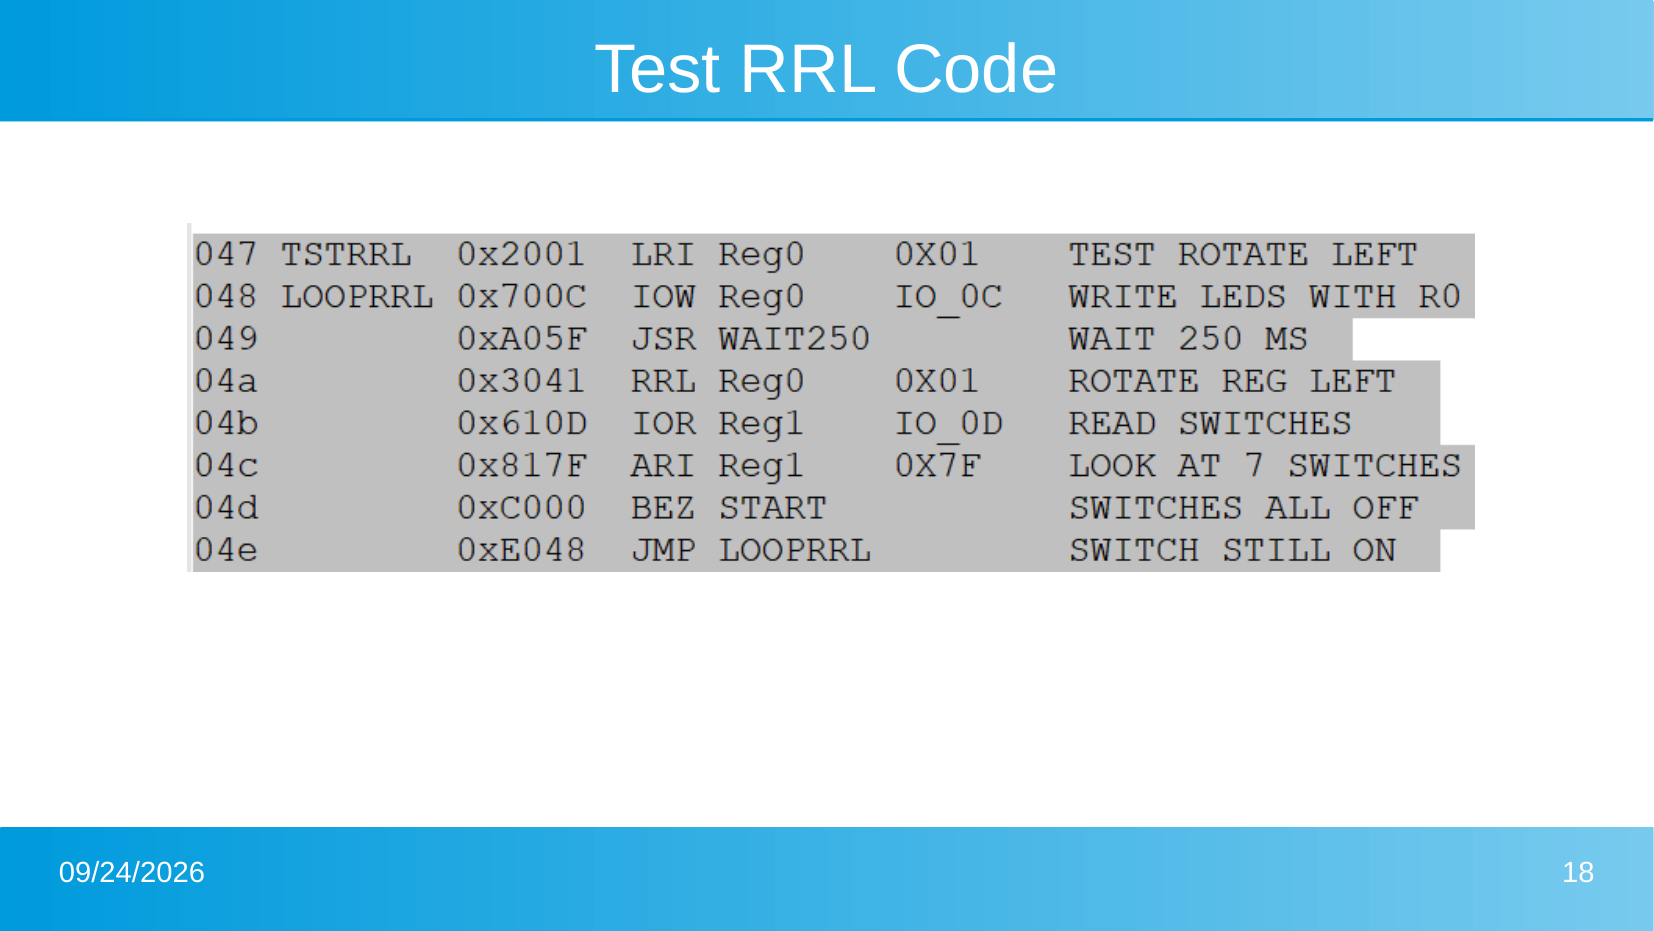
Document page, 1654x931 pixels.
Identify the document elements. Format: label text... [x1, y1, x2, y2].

picture [187, 223, 1475, 572]
title Test RRL Code [59, 29, 1595, 108]
